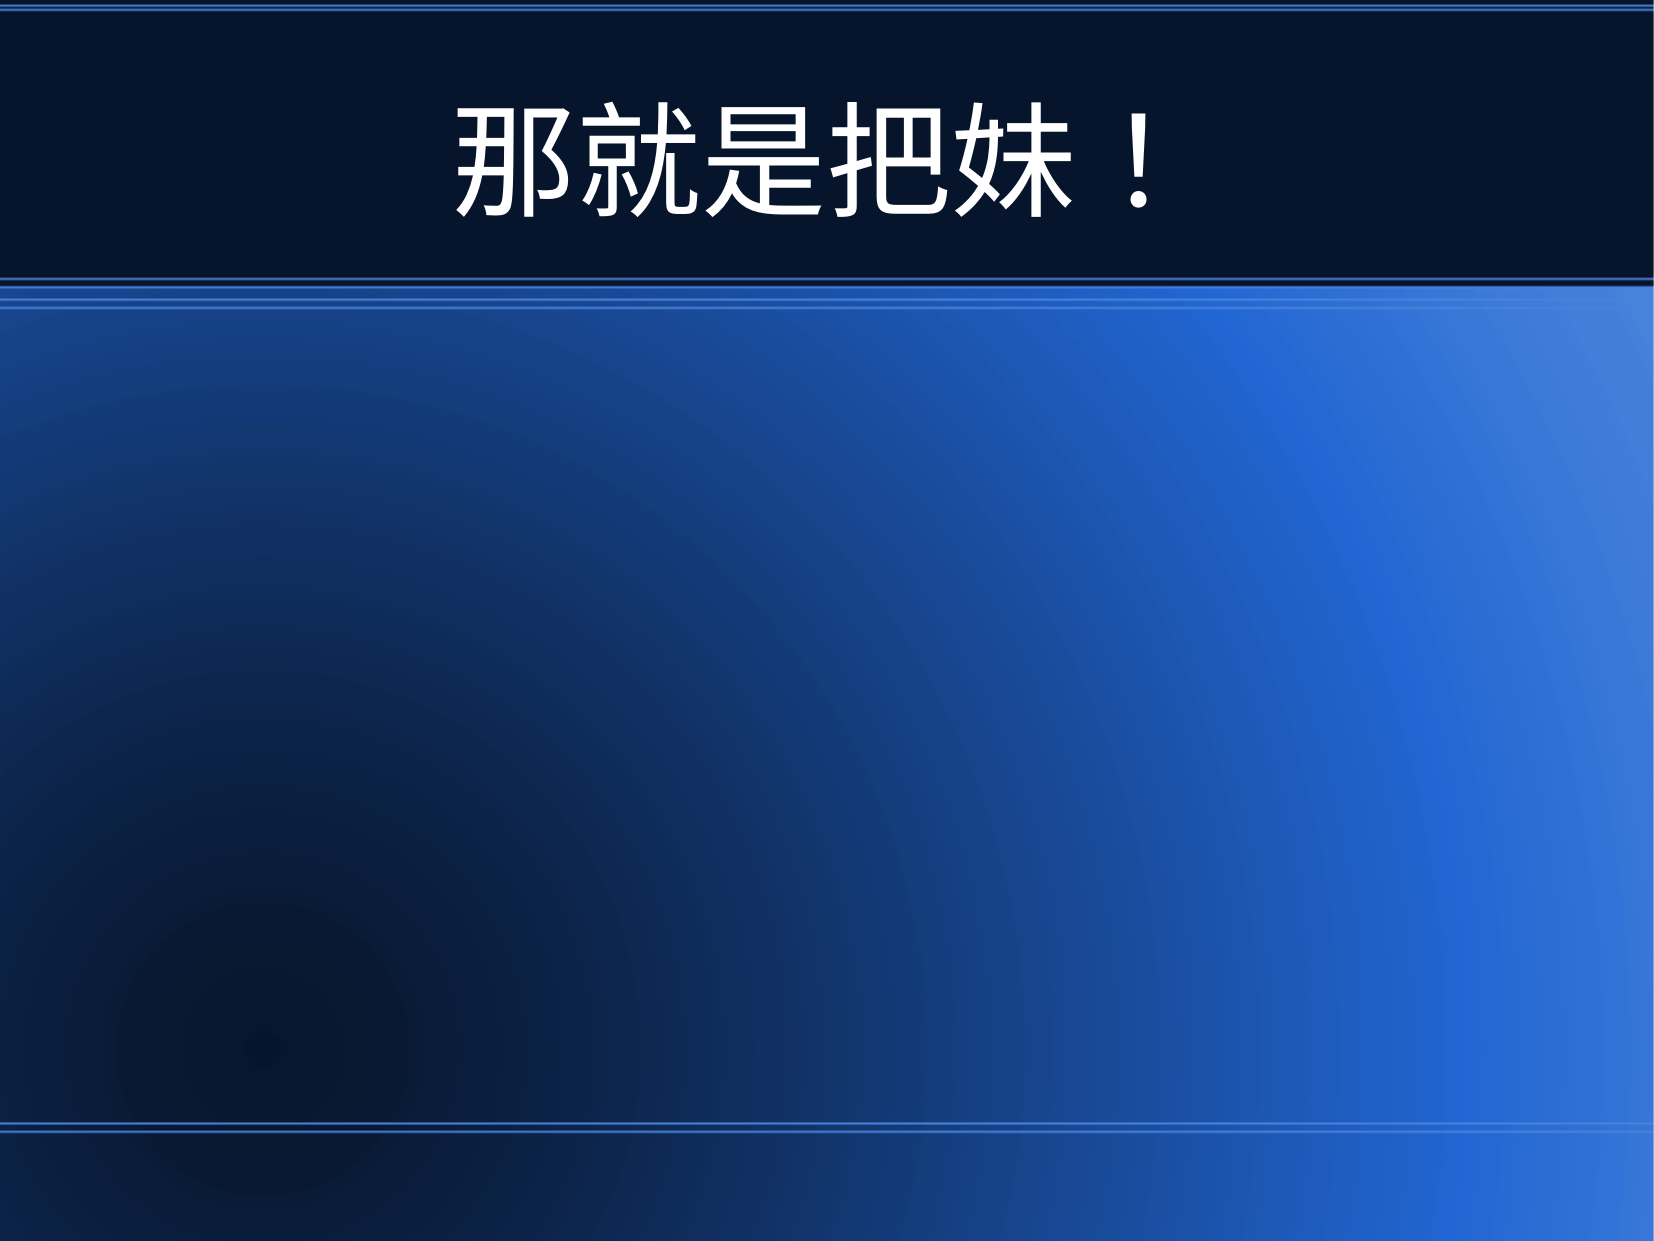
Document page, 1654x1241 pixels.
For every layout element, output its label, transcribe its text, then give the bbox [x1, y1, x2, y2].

picture [0, 0, 1654, 1241]
title 那就是把妹！ [82, 49, 1571, 257]
